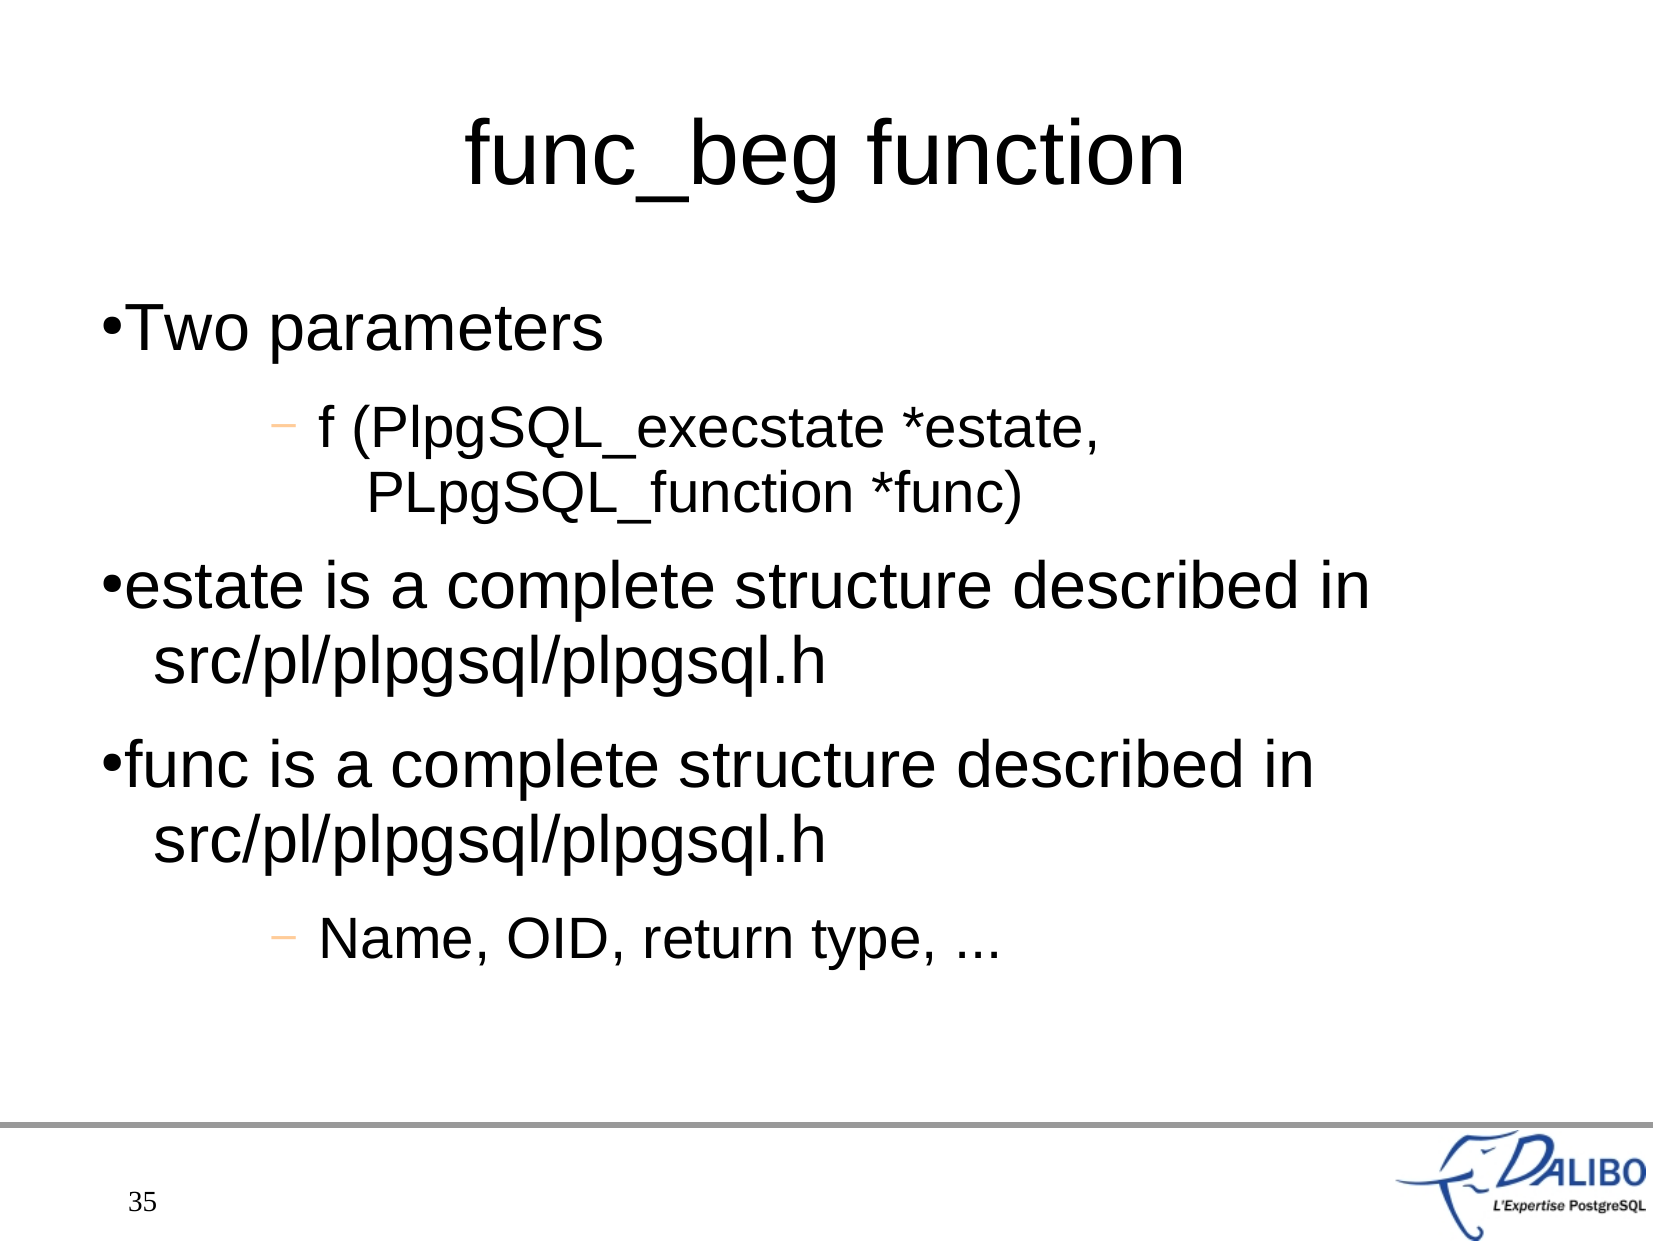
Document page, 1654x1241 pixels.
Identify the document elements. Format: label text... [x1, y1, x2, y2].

list Two parameters f (PlpgSQL_execstate *estate, PLpgSQL_function *func) estate is a complete structure described in src/pl/plpgsql/plpgsql.h func is a complete structure described in src/pl/plpgsql/plpgsql.h Name, OID, return type, ... [82, 290, 1571, 1109]
title func_beg function [82, 49, 1571, 257]
picture [1395, 1130, 1646, 1241]
